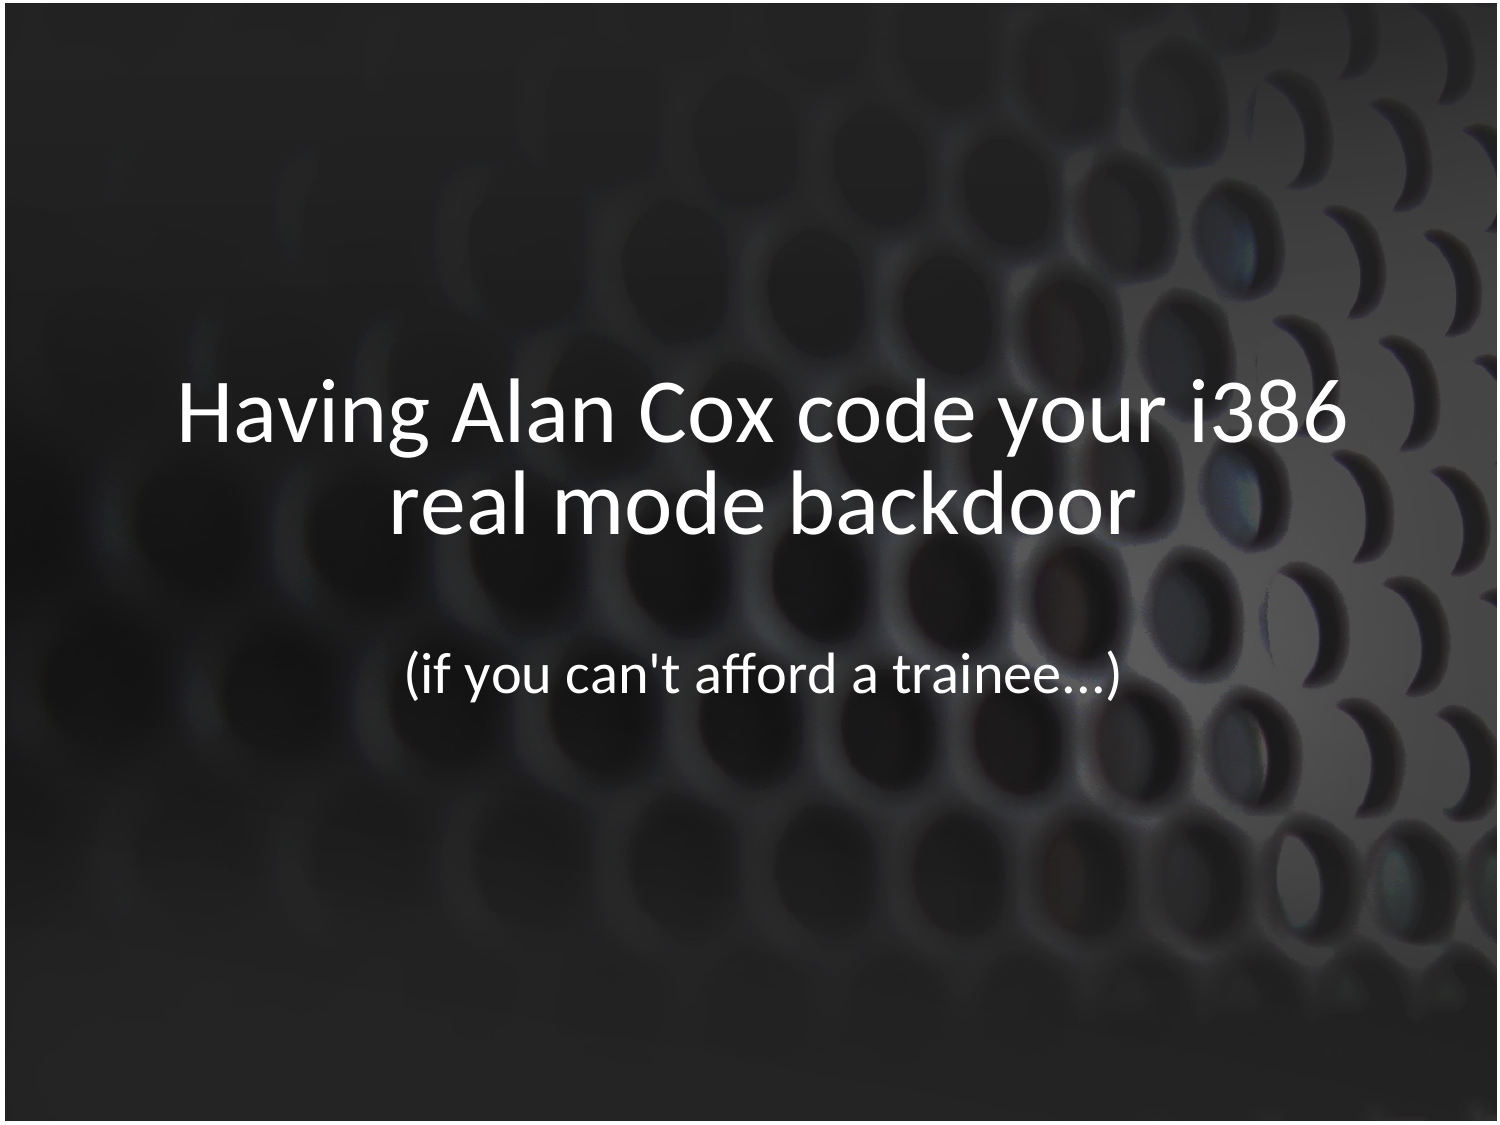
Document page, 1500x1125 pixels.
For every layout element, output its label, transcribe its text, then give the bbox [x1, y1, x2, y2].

title Having Alan Cox code your i386 real mode backdoor (if you can't afford a trainee...) [88, 329, 1439, 753]
picture [0, 0, 1500, 1125]
